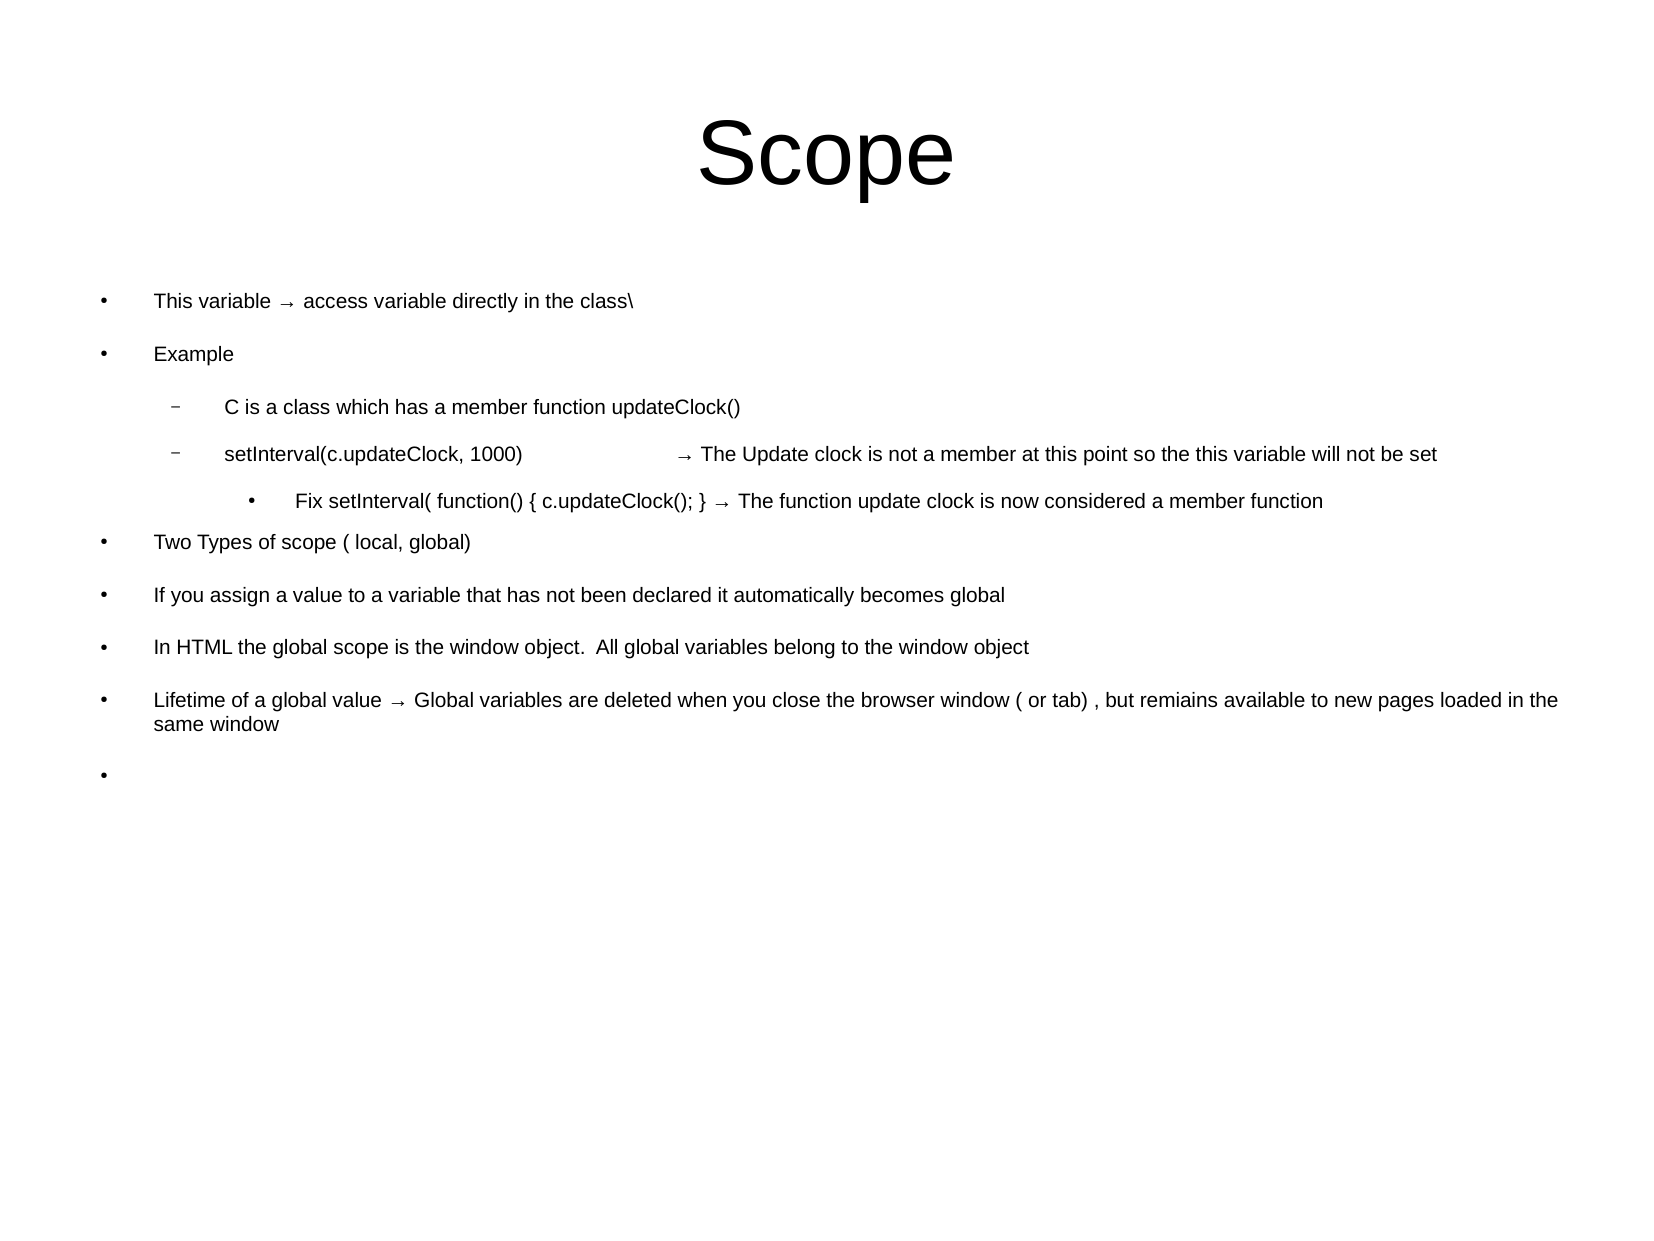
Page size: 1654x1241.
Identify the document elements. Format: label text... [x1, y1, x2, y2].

title Scope [82, 49, 1571, 257]
list This variable → access variable directly in the class\ Example C is a class which has a member function updateClock() setInterval(c.updateClock, 1000) → The Update clock is not a member at this point so the this variable will not be set Fix setInterval( function() { c.updateClock(); } → The function update clock is now considered a member function Two Types of scope ( local, global) If you assign a value to a variable that has not been declared it automatically becomes global In HTML the global scope is the window object. All global variables belong to the window object Lifetime of a global value → Global variables are deleted when you close the browser window ( or tab) , but remiains available to new pages loaded in the same window [82, 290, 1571, 1010]
